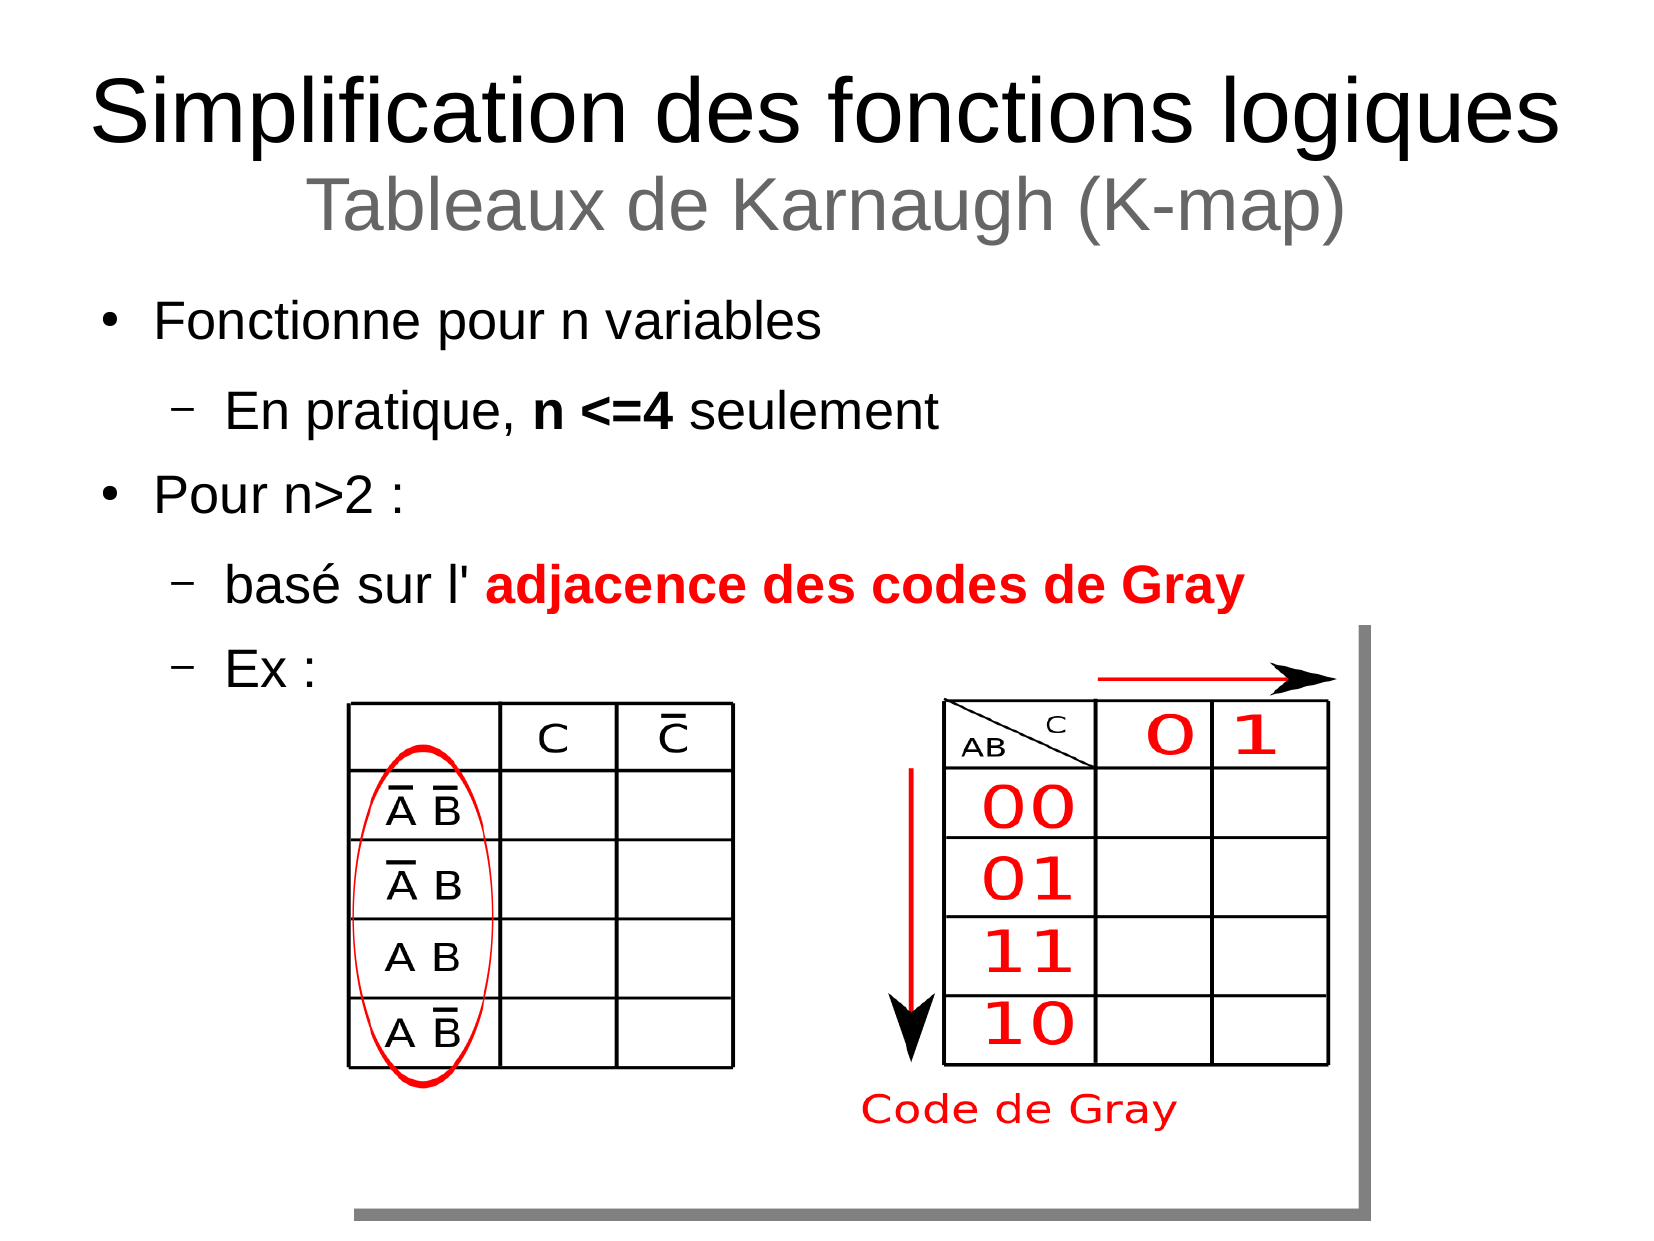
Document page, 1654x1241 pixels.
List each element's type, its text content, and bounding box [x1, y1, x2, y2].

list Fonctionne pour n variables En pratique, n <=4 seulement Pour n>2 : basé sur l' adjacence des codes de Gray Ex : [82, 290, 1538, 1109]
picture [342, 614, 1359, 1209]
title Simplification des fonctions logiques Tableaux de Karnaugh (K-map) [82, 49, 1571, 257]
